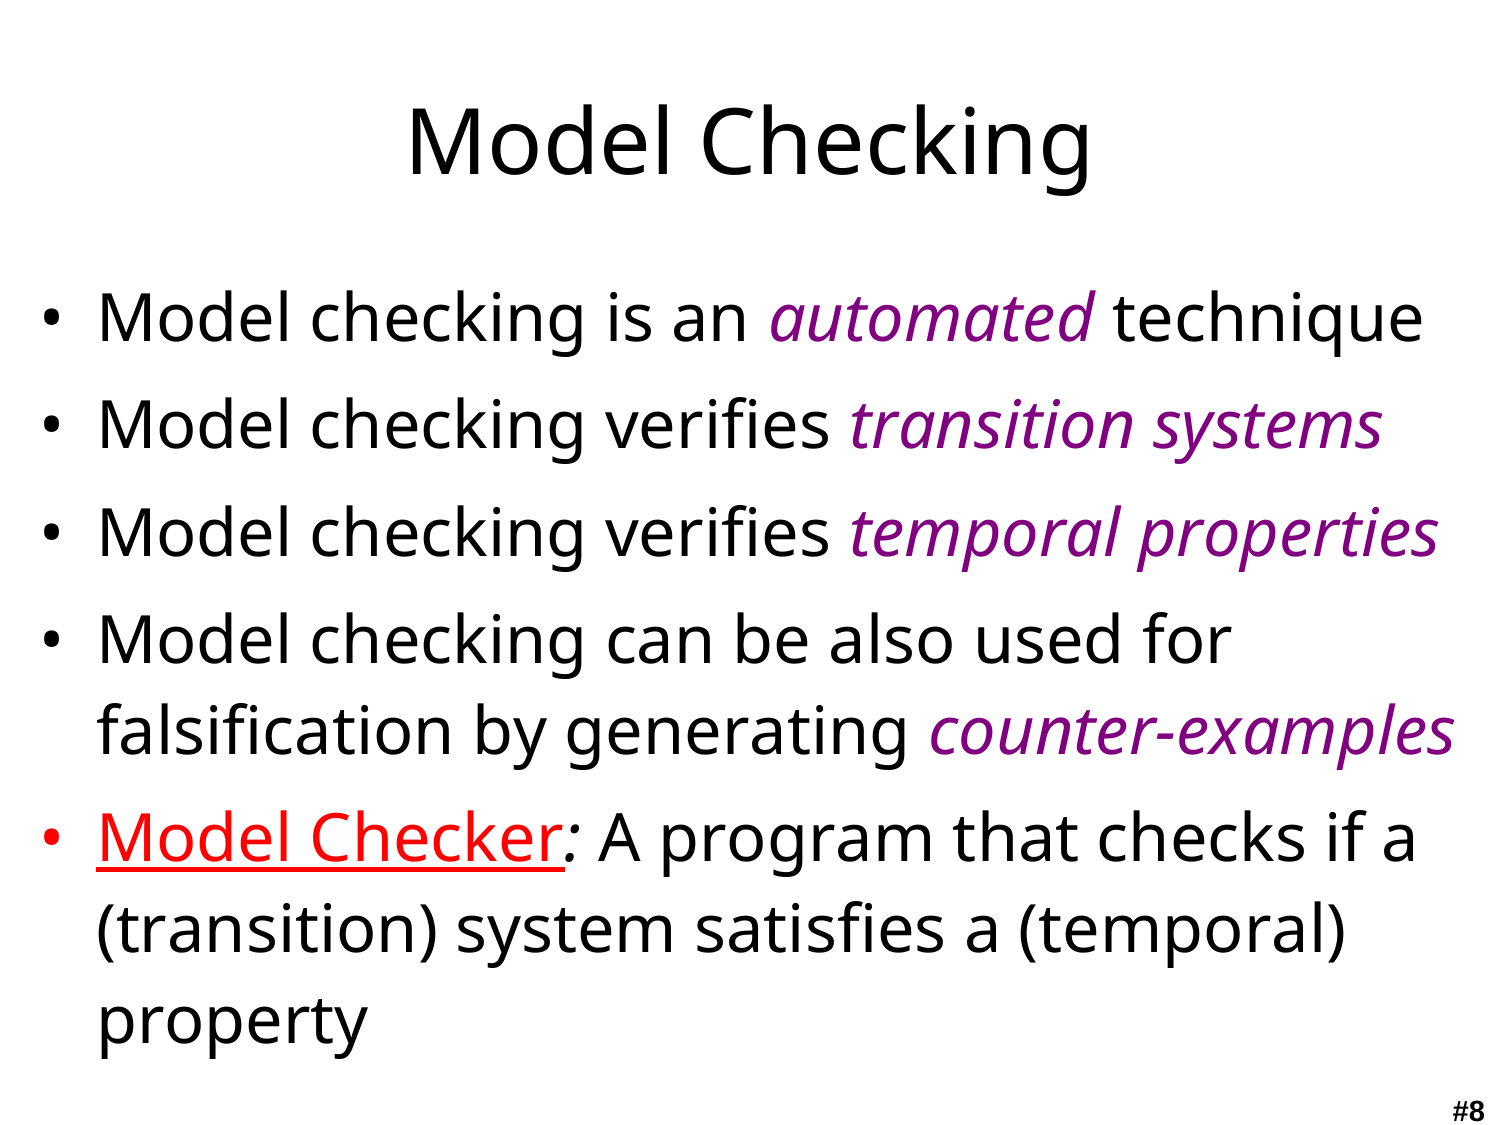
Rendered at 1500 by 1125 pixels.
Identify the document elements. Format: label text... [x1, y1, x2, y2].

title Model Checking [24, 45, 1476, 233]
list Model checking is an automated technique Model checking verifies transition systems Model checking verifies temporal properties Model checking can be also used for falsification by generating counter-examples Model Checker: A program that checks if a (transition) system satisfies a (temporal) property [24, 262, 1476, 1101]
